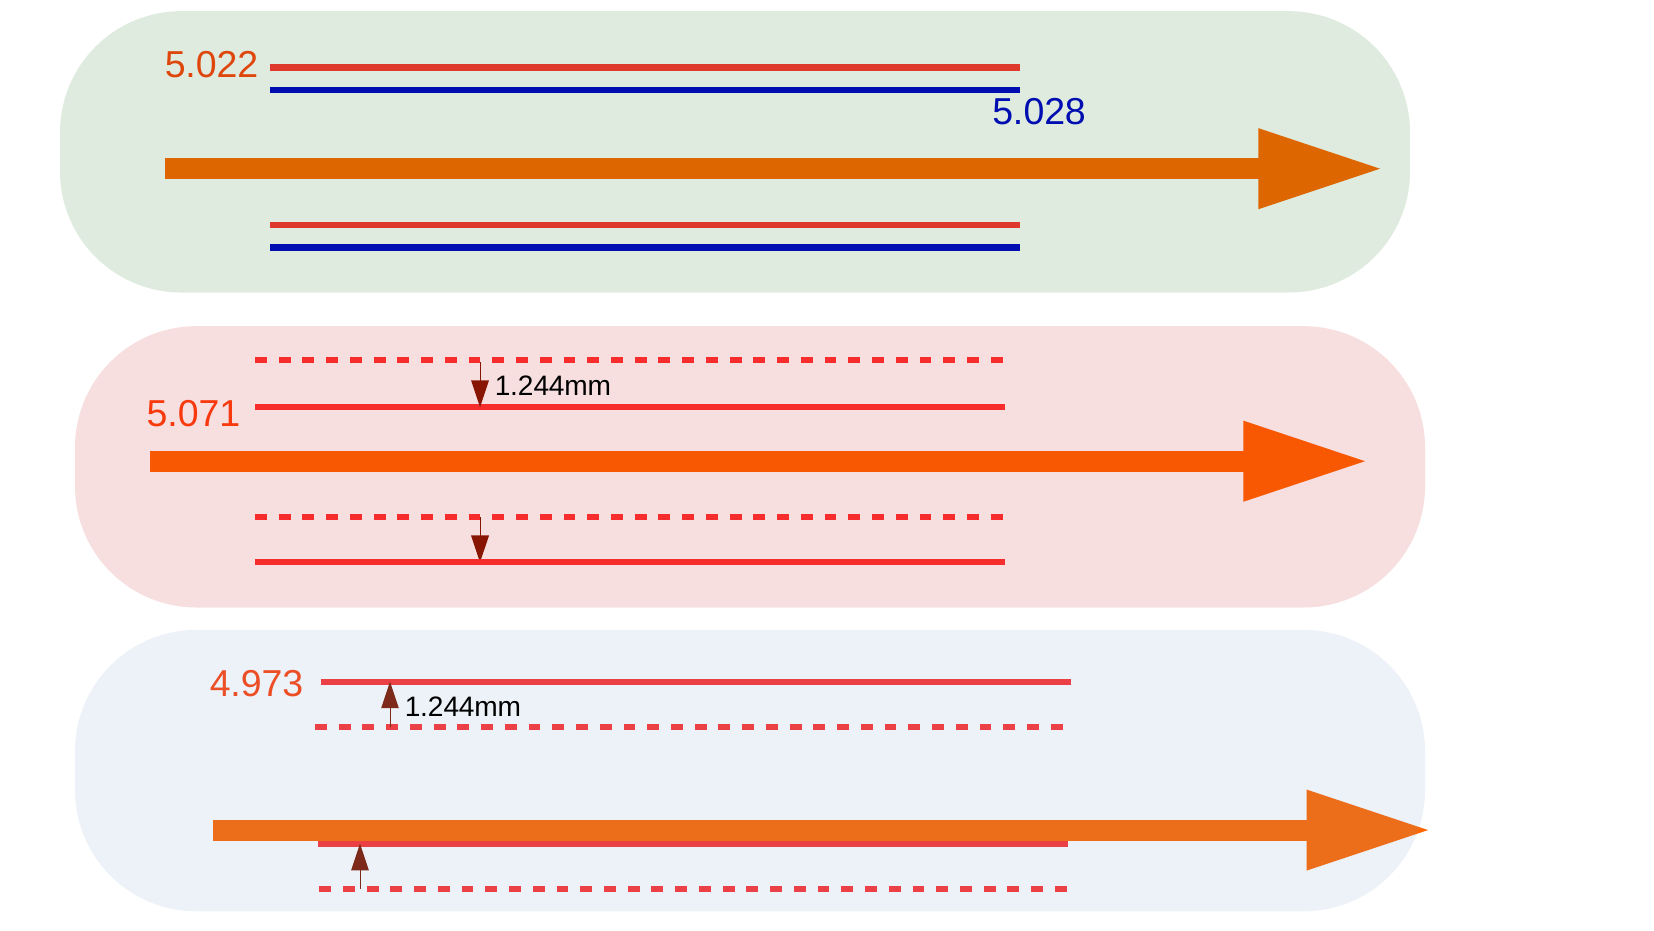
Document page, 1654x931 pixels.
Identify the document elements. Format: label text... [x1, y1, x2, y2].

text_box 1.244mm [480, 362, 666, 409]
text_box 1.244mm [390, 683, 576, 731]
text_box [75, 326, 1426, 608]
text_box [60, 11, 1411, 293]
text_box [75, 629, 1426, 912]
